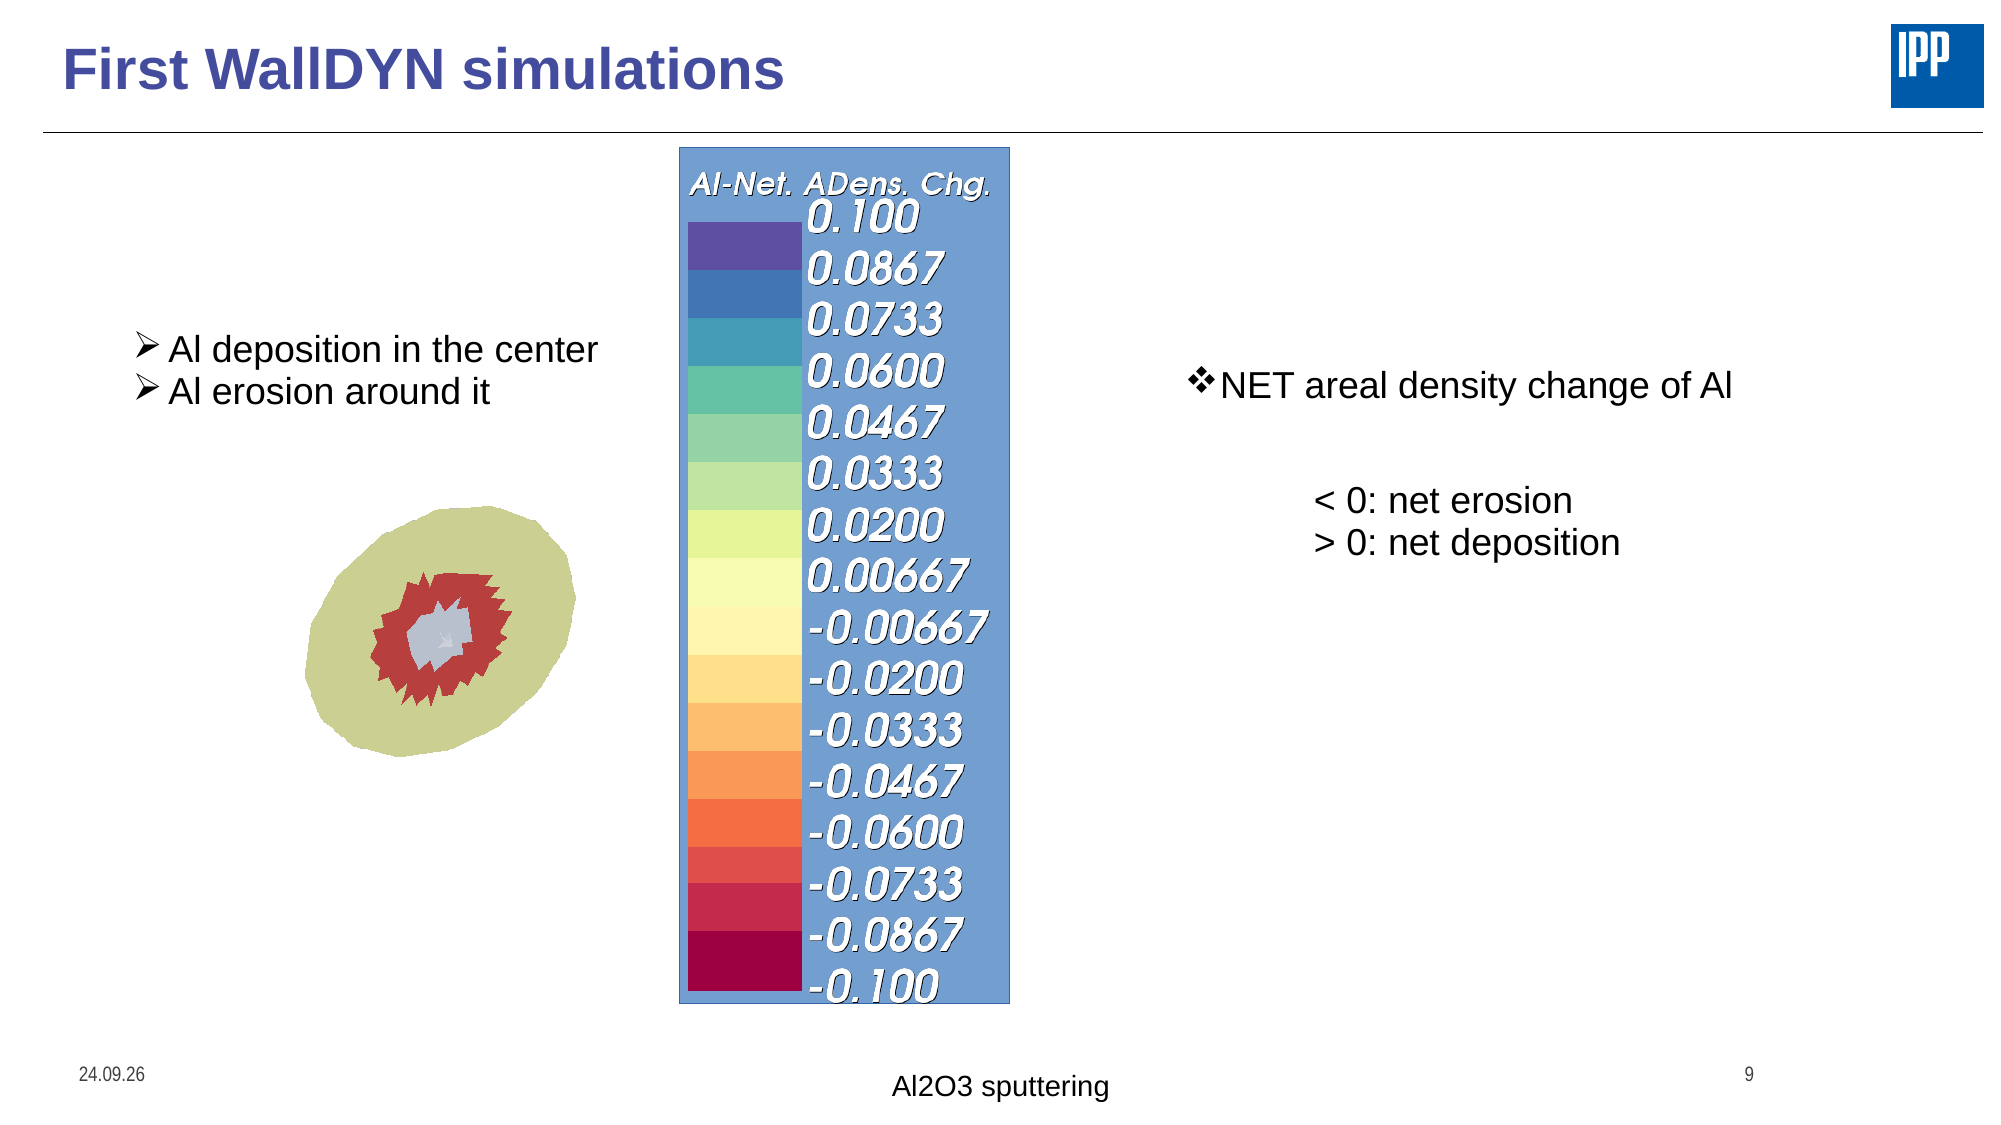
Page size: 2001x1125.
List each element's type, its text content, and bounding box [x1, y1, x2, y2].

picture [208, 147, 1010, 1034]
text_box First WallDYN simulations [47, 29, 801, 110]
text_box NET areal density change of Al [1170, 356, 1749, 414]
text_box Al deposition in the center Al erosion around it [118, 320, 625, 420]
text_box < 0: net erosion > 0: net deposition [1299, 472, 1636, 572]
